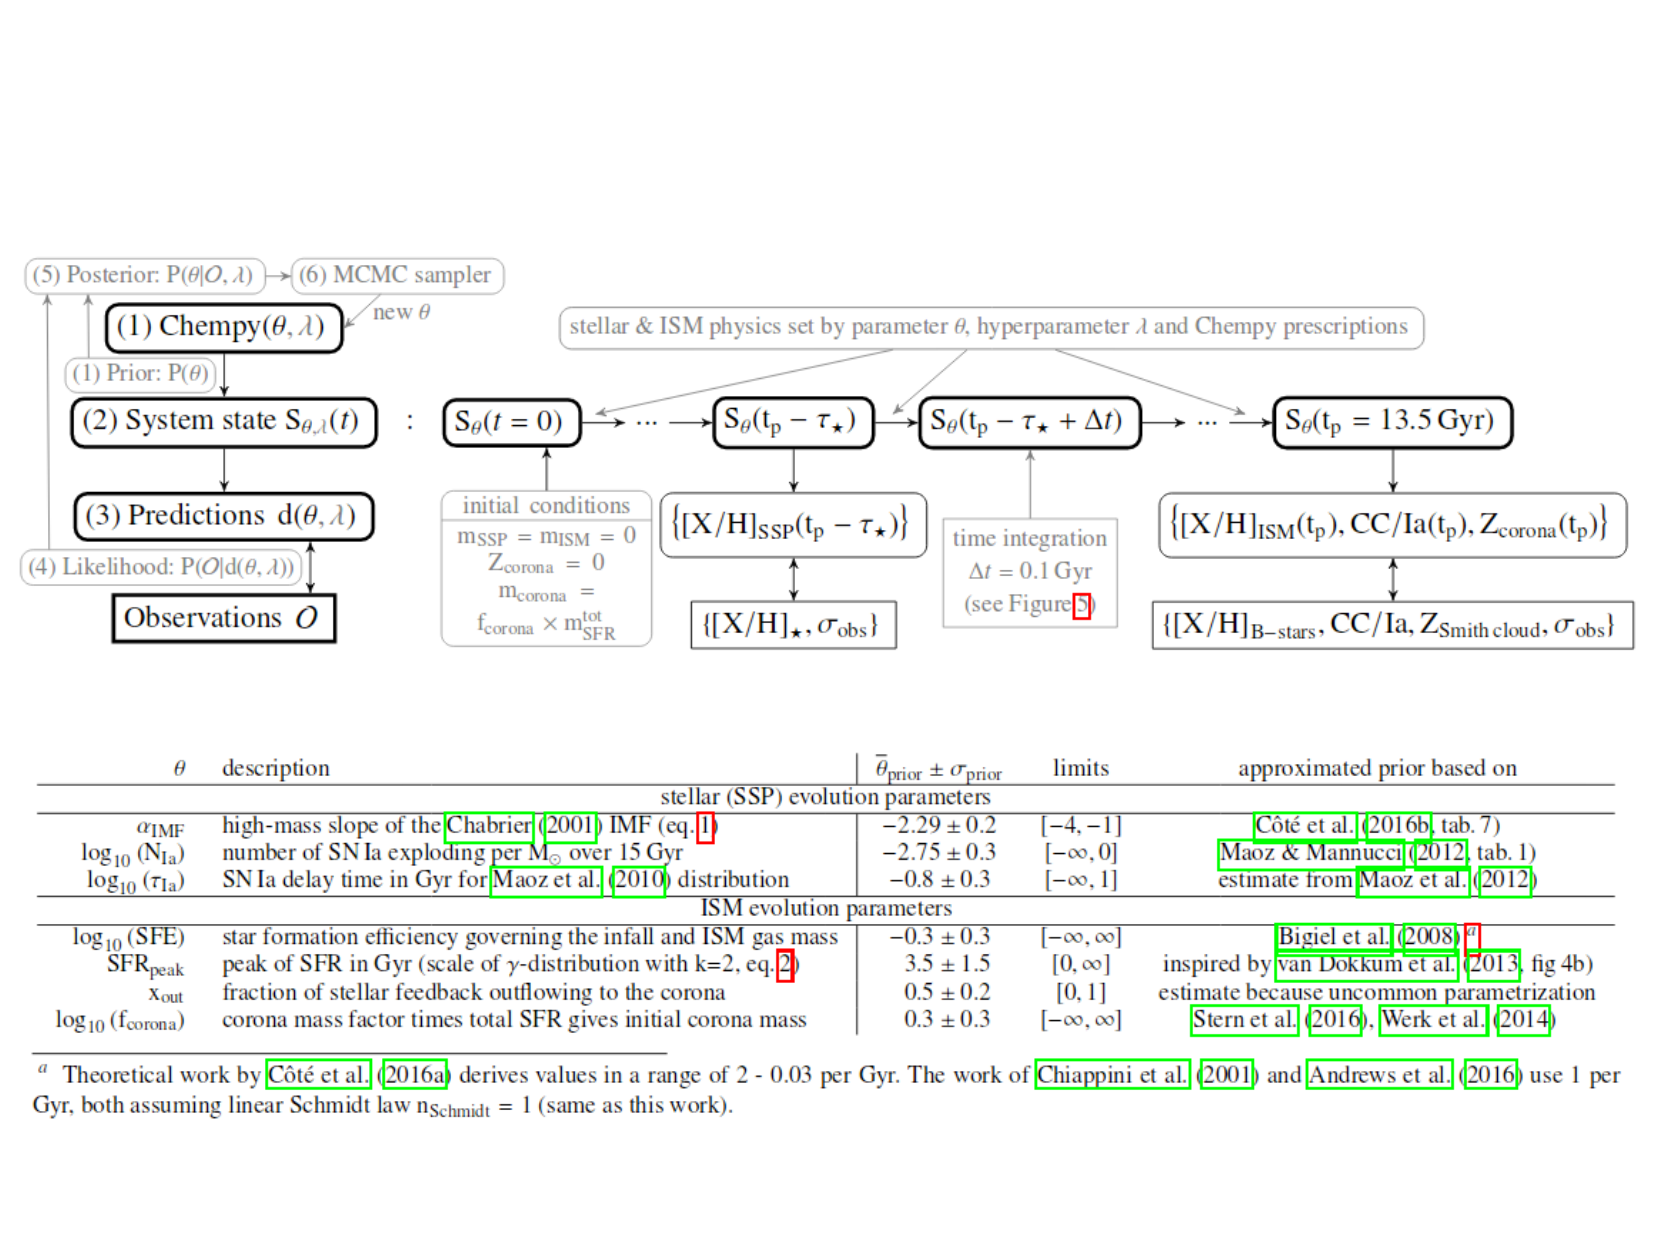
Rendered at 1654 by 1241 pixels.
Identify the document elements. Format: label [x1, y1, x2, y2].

picture [0, 237, 1654, 1141]
